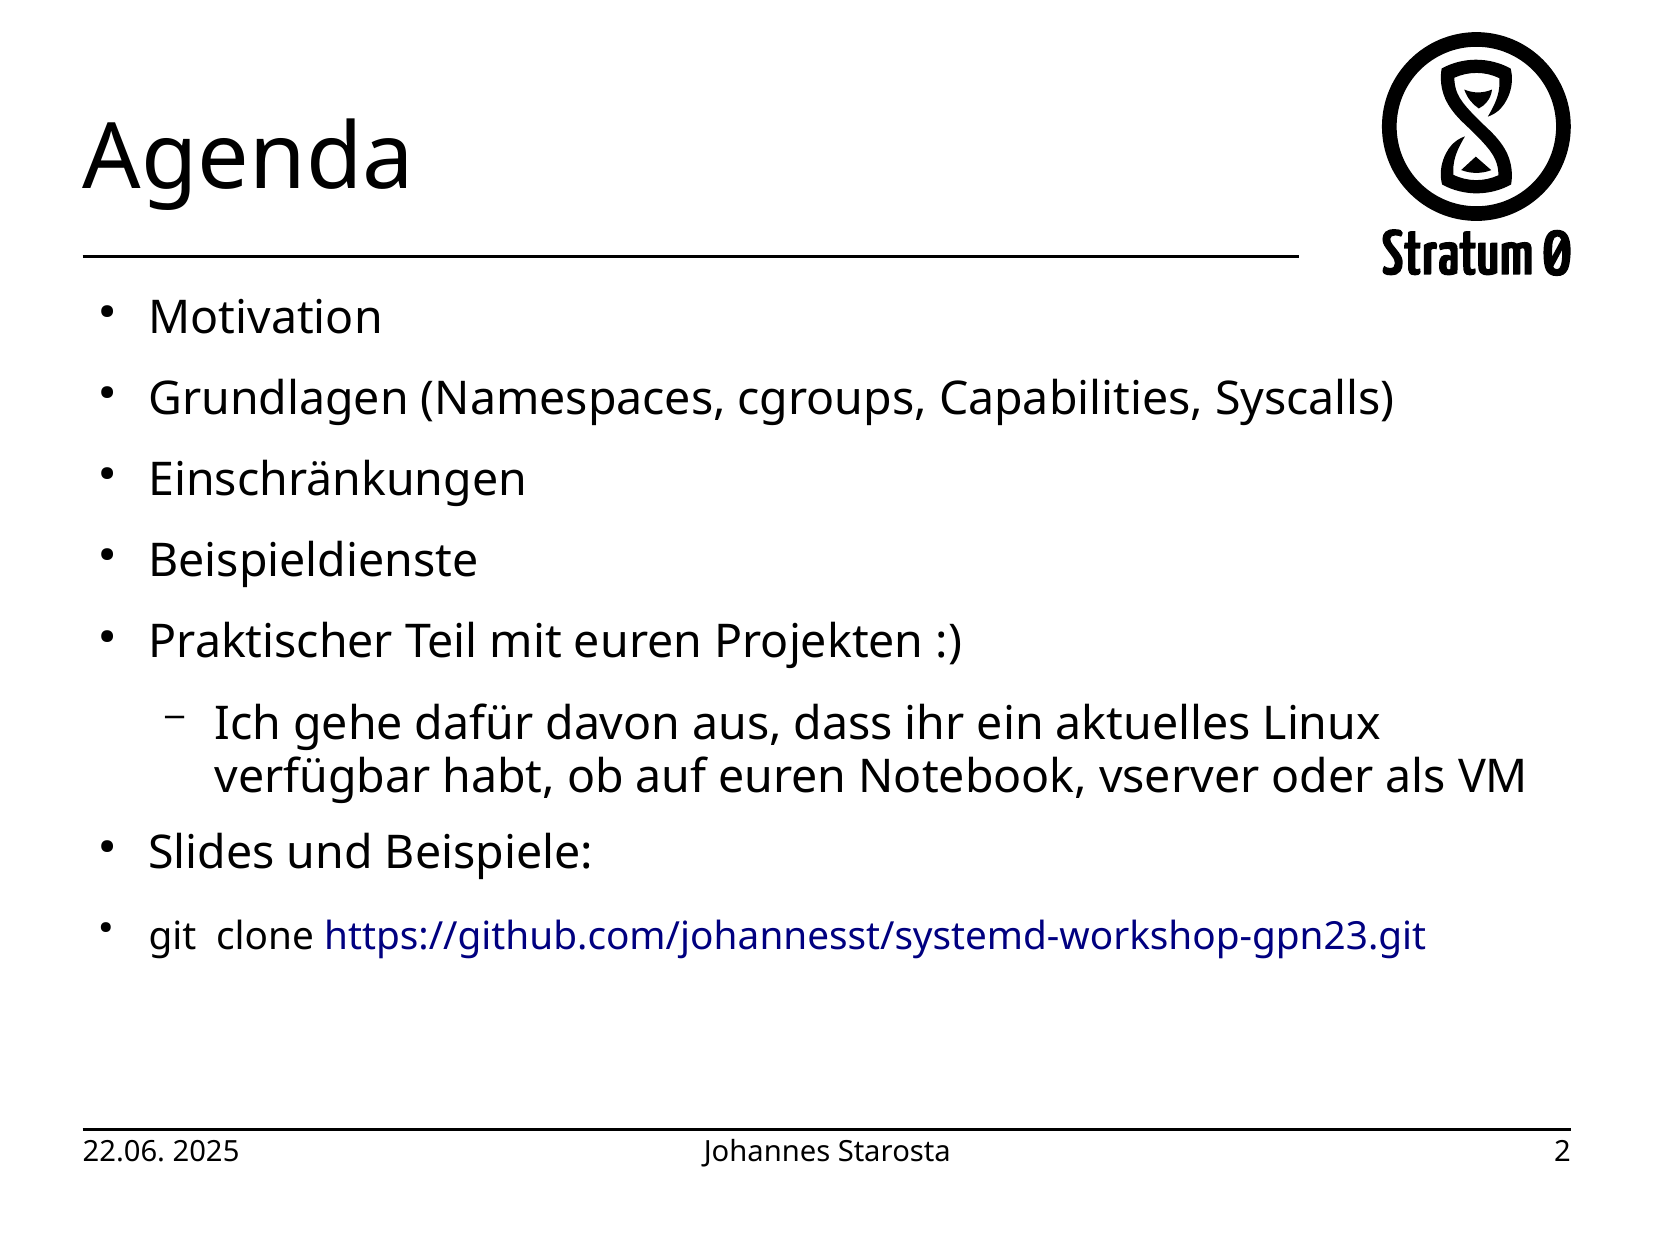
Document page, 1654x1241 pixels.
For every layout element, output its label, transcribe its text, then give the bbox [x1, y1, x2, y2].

list Motivation Grundlagen (Namespaces, cgroups, Capabilities, Syscalls) Einschränkungen Beispieldienste Praktischer Teil mit euren Projekten :) Ich gehe dafür davon aus, dass ihr ein aktuelles Linux verfügbar habt, ob auf euren Notebook, vserver oder als VM Slides und Beispiele: git clone https://github.com/johannesst/systemd-workshop-gpn23.git [82, 290, 1538, 1010]
title Agenda [82, 49, 1300, 257]
